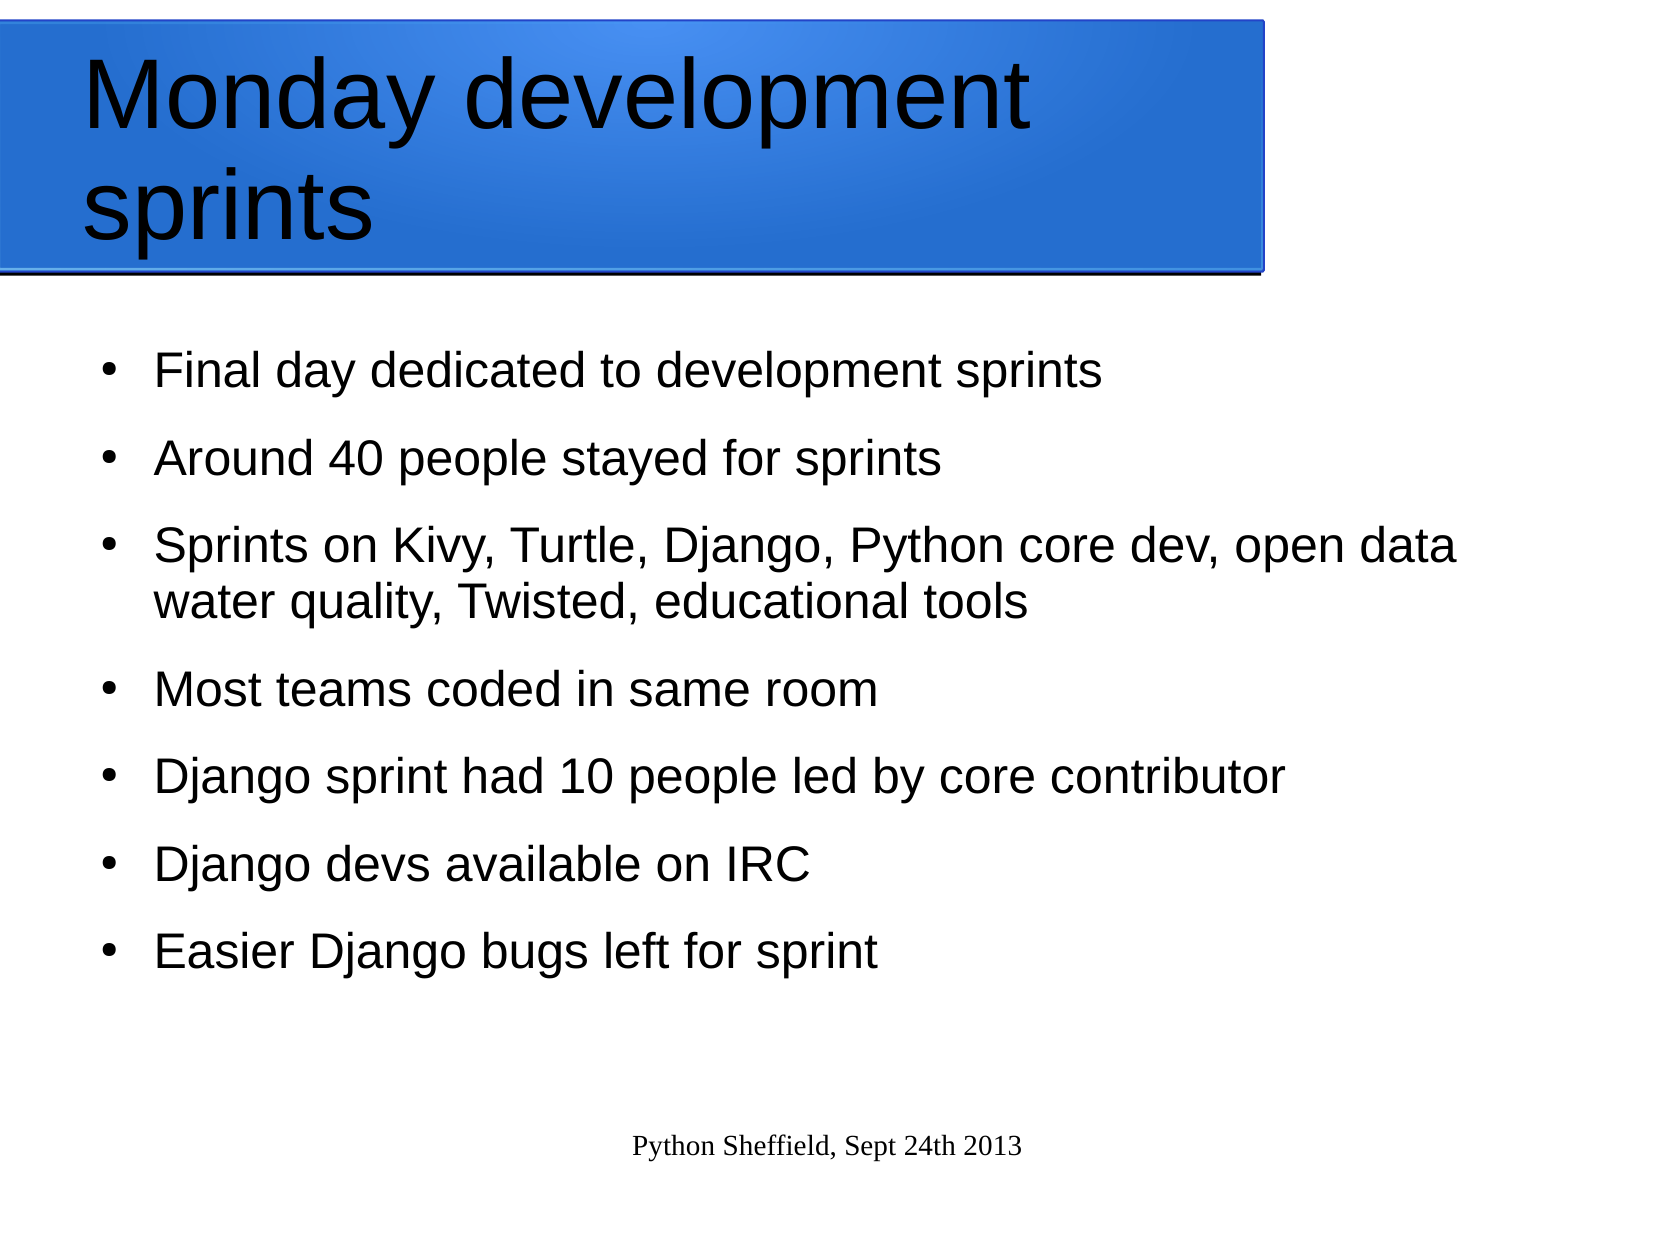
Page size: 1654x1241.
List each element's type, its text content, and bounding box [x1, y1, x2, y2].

title Monday development sprints [82, 38, 1235, 261]
list Final day dedicated to development sprints Around 40 people stayed for sprints Sprints on Kivy, Turtle, Django, Python core dev, open data water quality, Twisted, educational tools Most teams coded in same room Django sprint had 10 people led by core contributor Django devs available on IRC Easier Django bugs left for sprint [82, 342, 1571, 1062]
